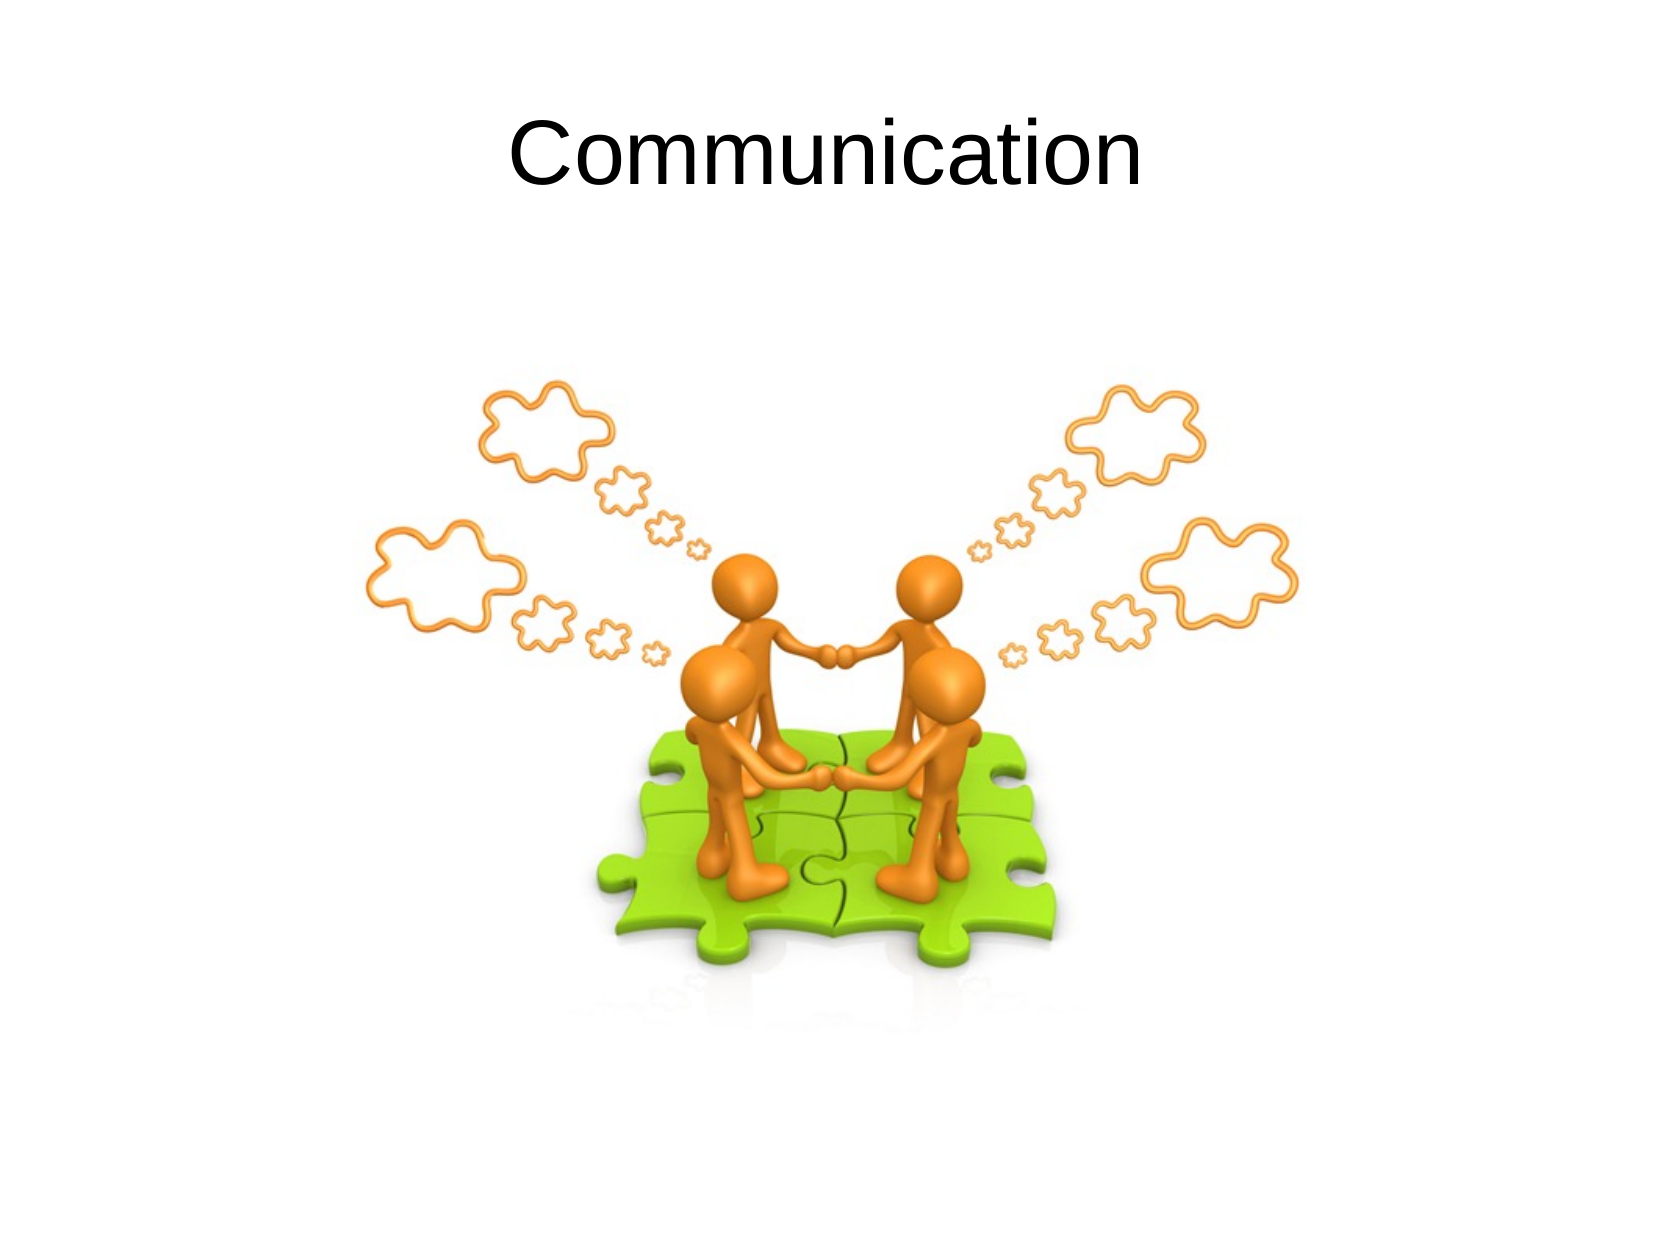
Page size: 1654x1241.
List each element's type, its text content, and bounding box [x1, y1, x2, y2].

title Communication [82, 49, 1571, 257]
picture [329, 316, 1330, 1067]
